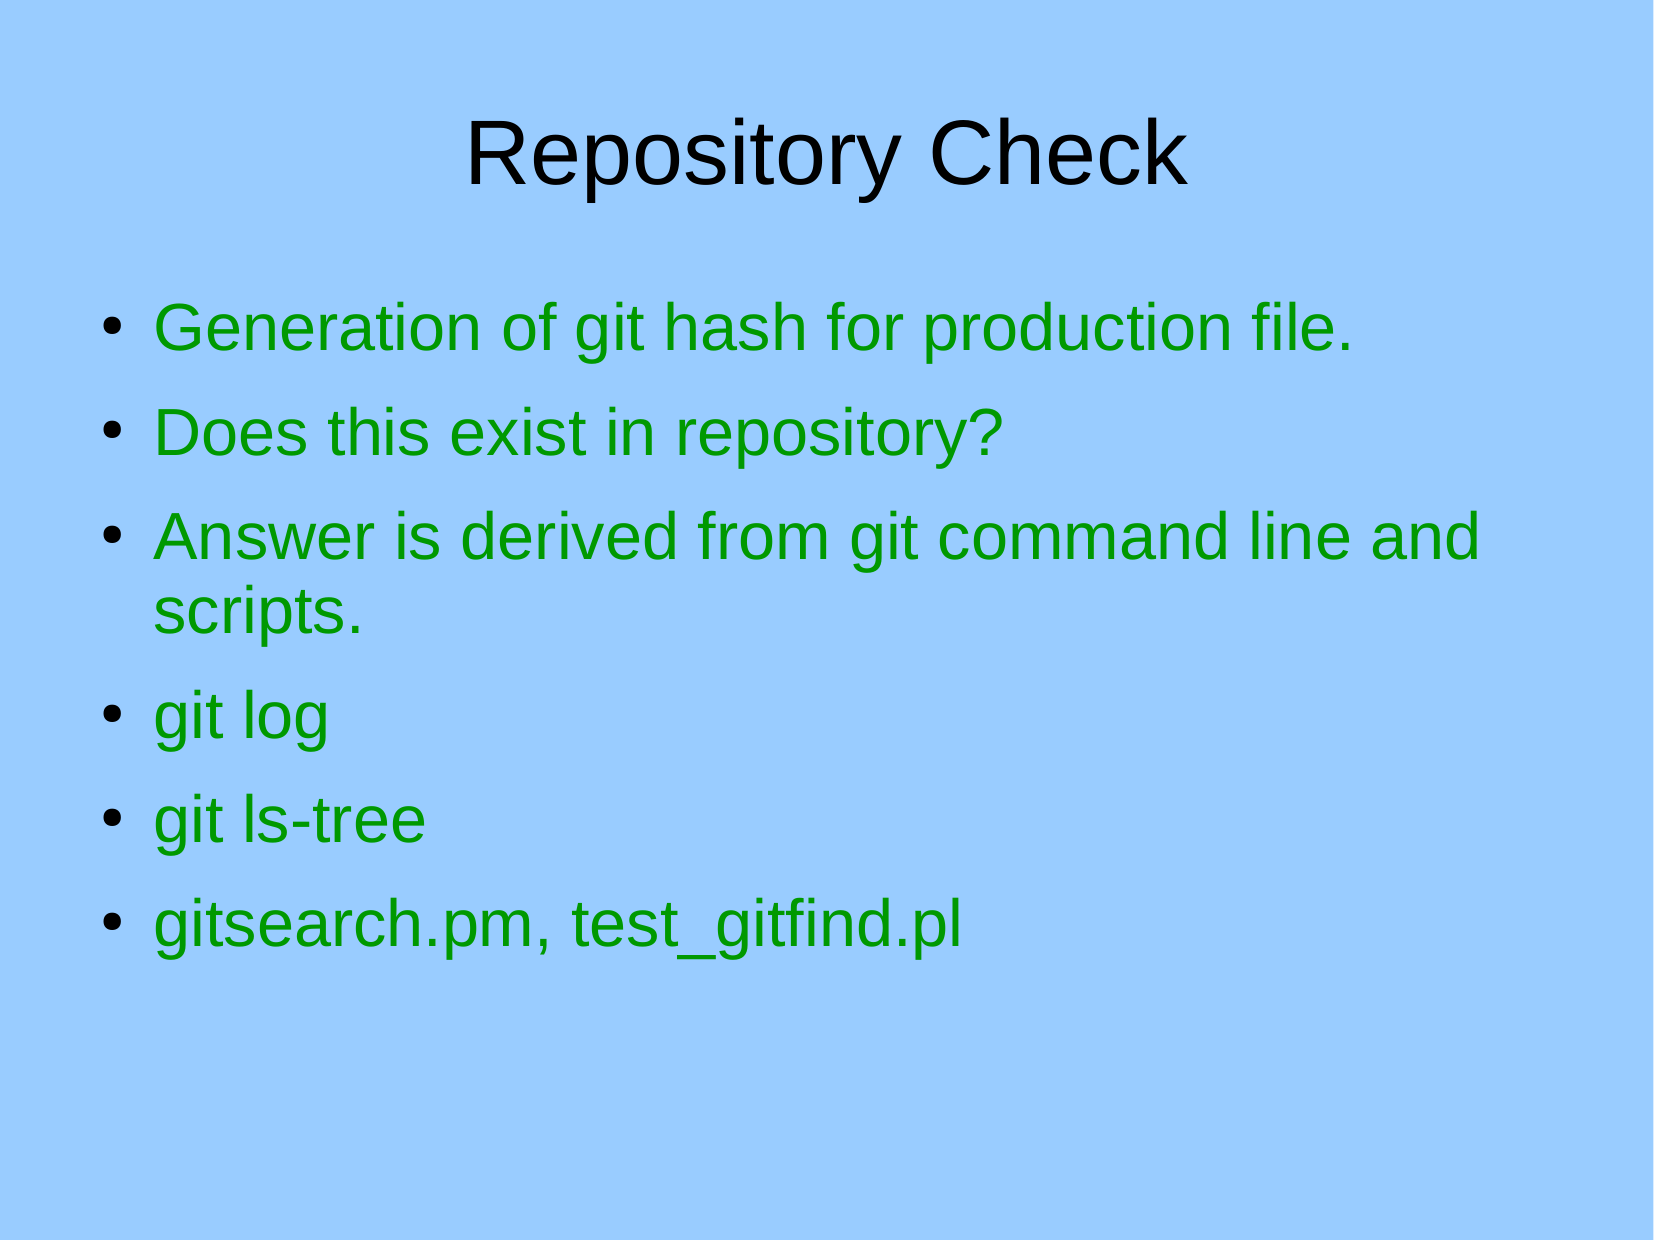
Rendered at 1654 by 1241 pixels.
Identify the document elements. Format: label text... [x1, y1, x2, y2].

title Repository Check [82, 49, 1571, 257]
list Generation of git hash for production file. Does this exist in repository? Answer is derived from git command line and scripts. git log git ls-tree gitsearch.pm, test_gitfind.pl [82, 290, 1538, 1010]
